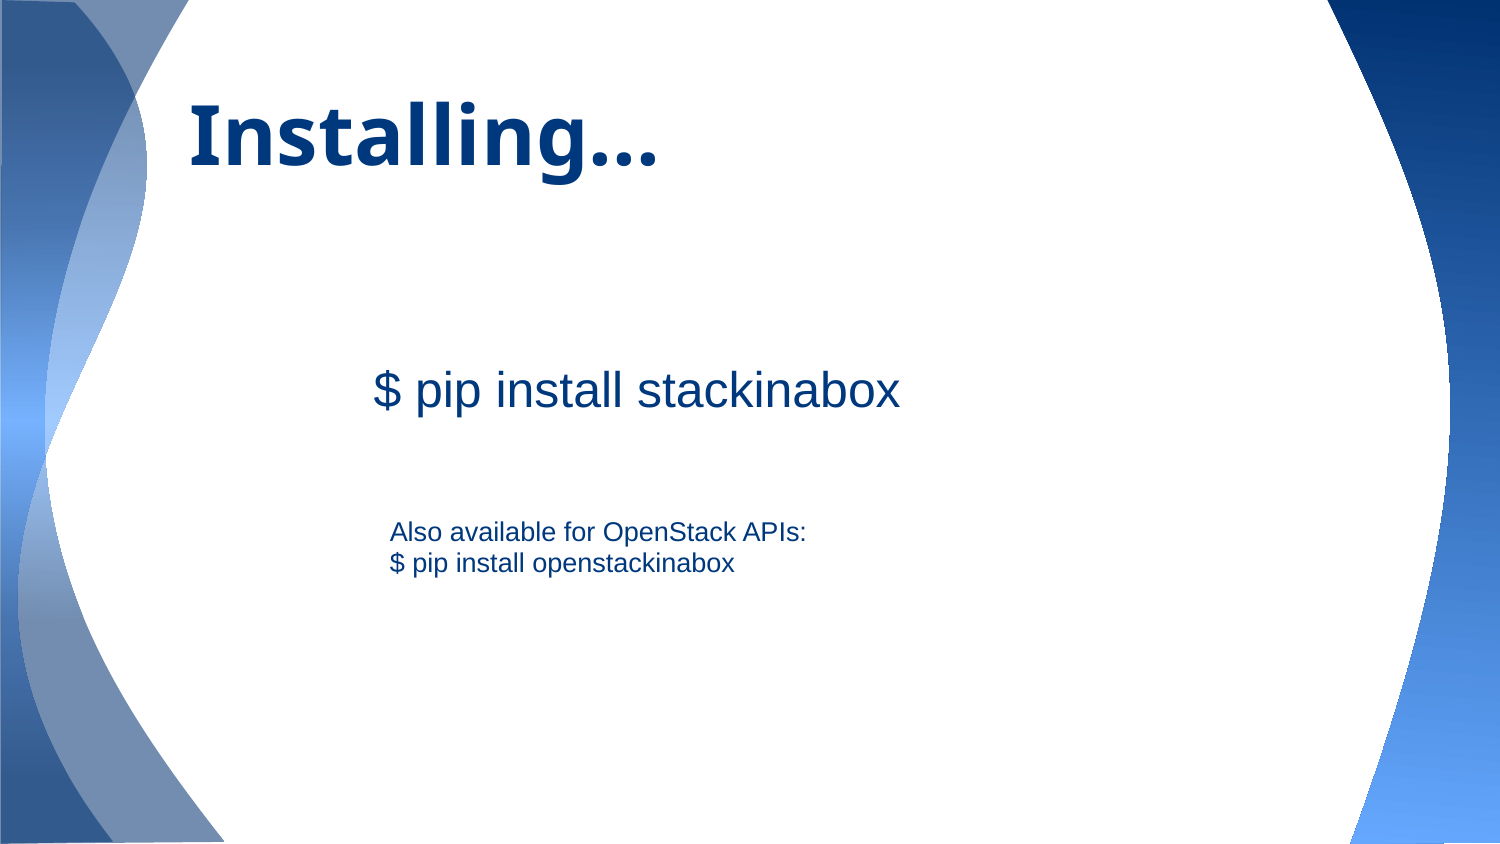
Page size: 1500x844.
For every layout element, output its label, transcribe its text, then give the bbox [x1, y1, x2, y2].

text_box $ pip install stackinabox [358, 342, 1142, 501]
text_box Also available for OpenStack APIs: $ pip install openstackinabox [375, 510, 1231, 585]
title Installing... [174, 33, 1425, 197]
